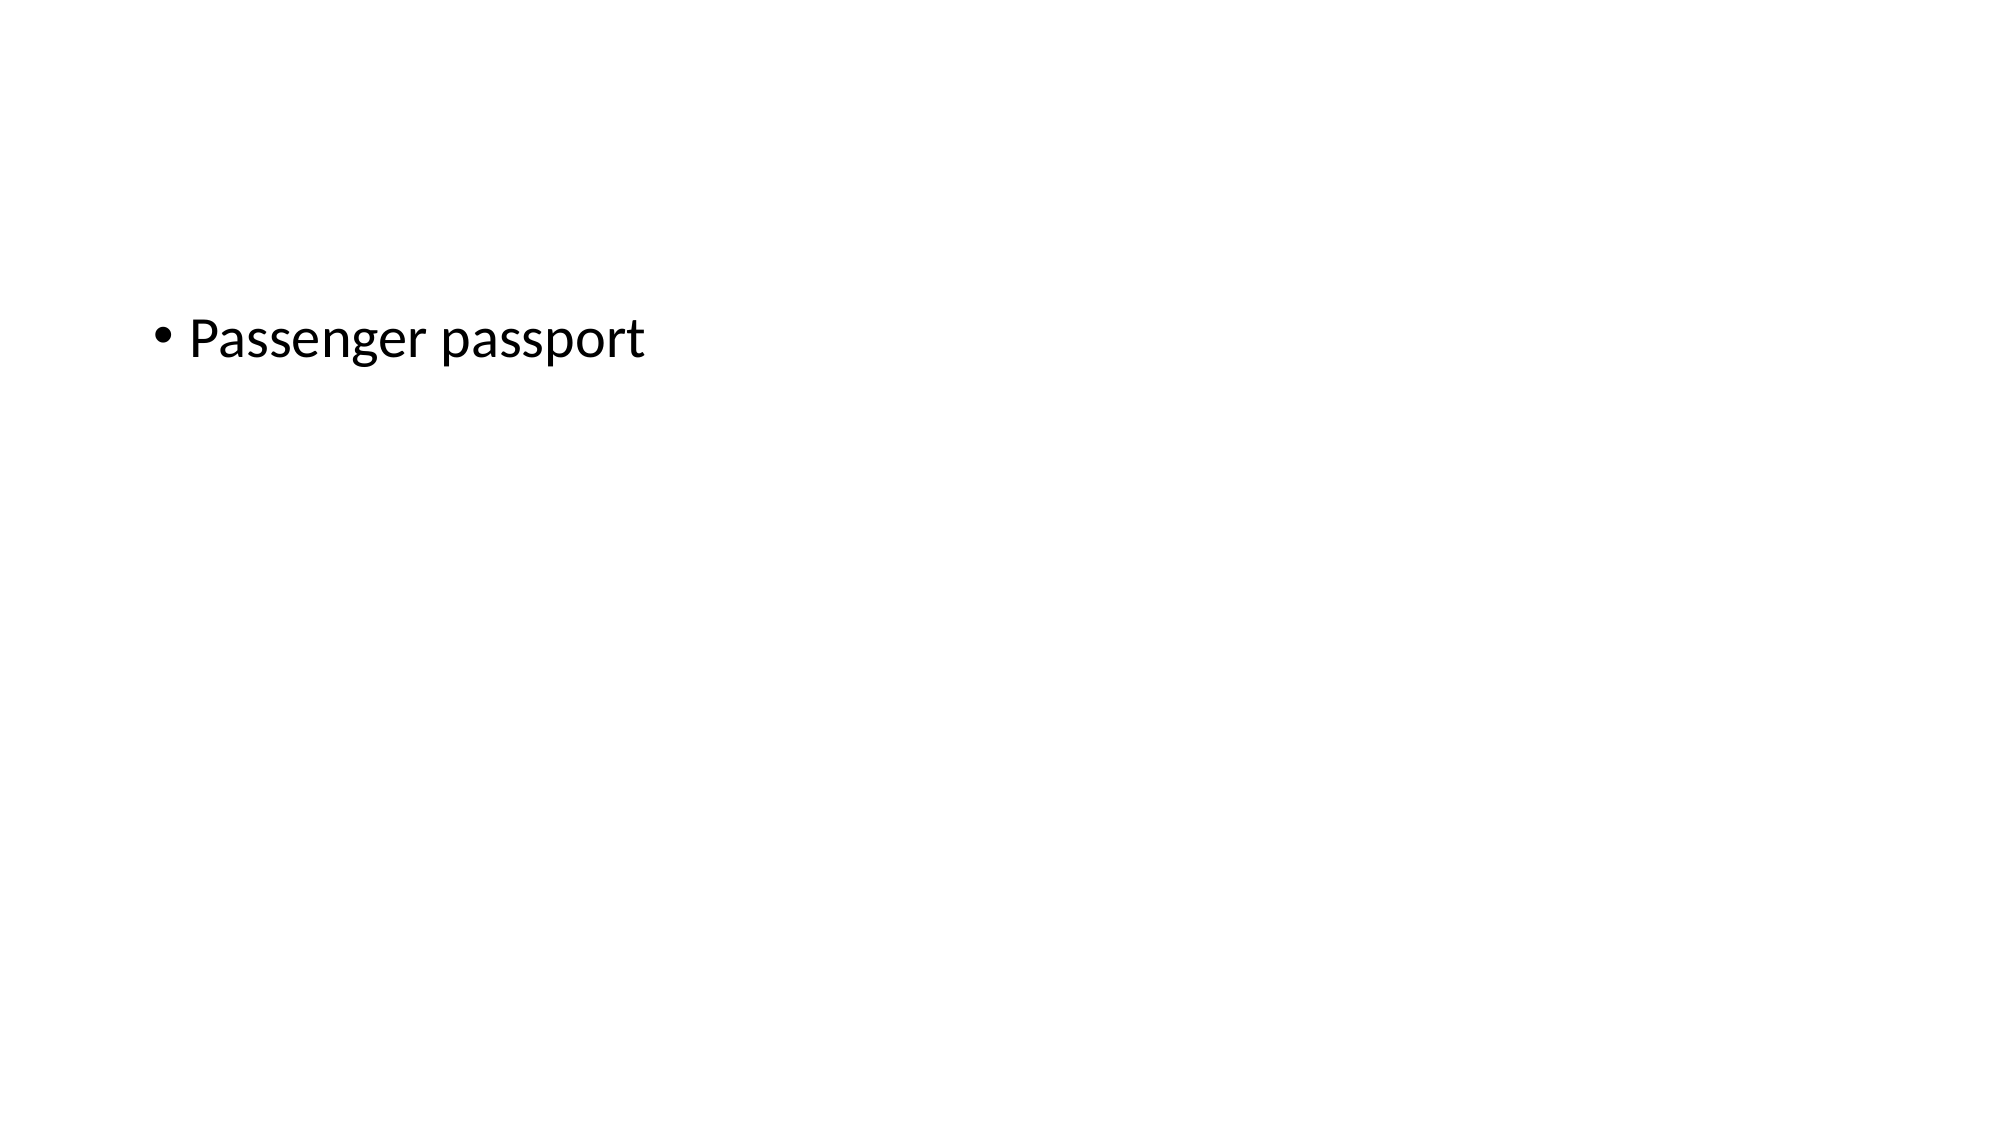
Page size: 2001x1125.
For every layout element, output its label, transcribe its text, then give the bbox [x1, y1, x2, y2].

text_box Passenger passport [137, 299, 1862, 1013]
